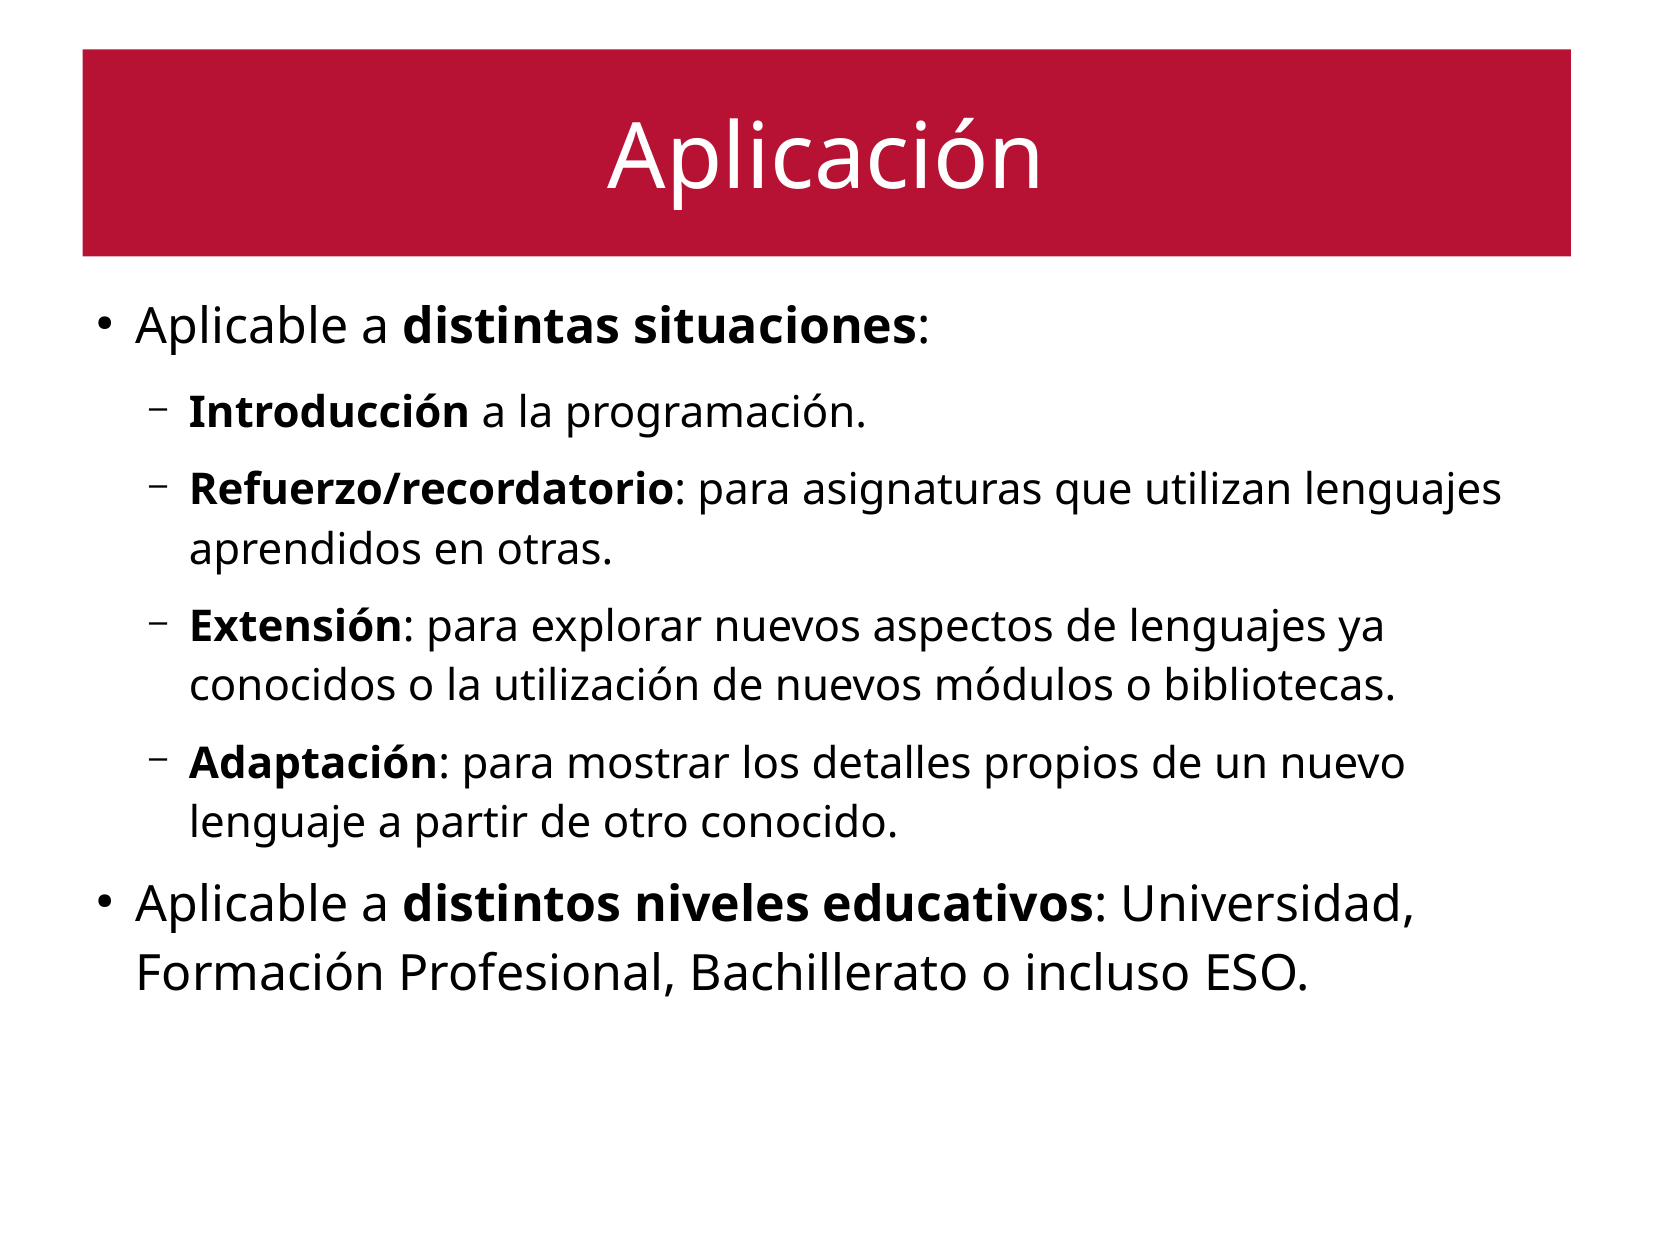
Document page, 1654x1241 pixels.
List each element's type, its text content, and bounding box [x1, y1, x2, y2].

list Aplicable a distintas situaciones: Introducción a la programación. Refuerzo/recordatorio: para asignaturas que utilizan lenguajes aprendidos en otras. Extensión: para explorar nuevos aspectos de lenguajes ya conocidos o la utilización de nuevos módulos o bibliotecas. Adaptación: para mostrar los detalles propios de un nuevo lenguaje a partir de otro conocido. Aplicable a distintos niveles educativos: Universidad, Formación Profesional, Bachillerato o incluso ESO. [82, 290, 1571, 1010]
title Aplicación [82, 49, 1571, 257]
